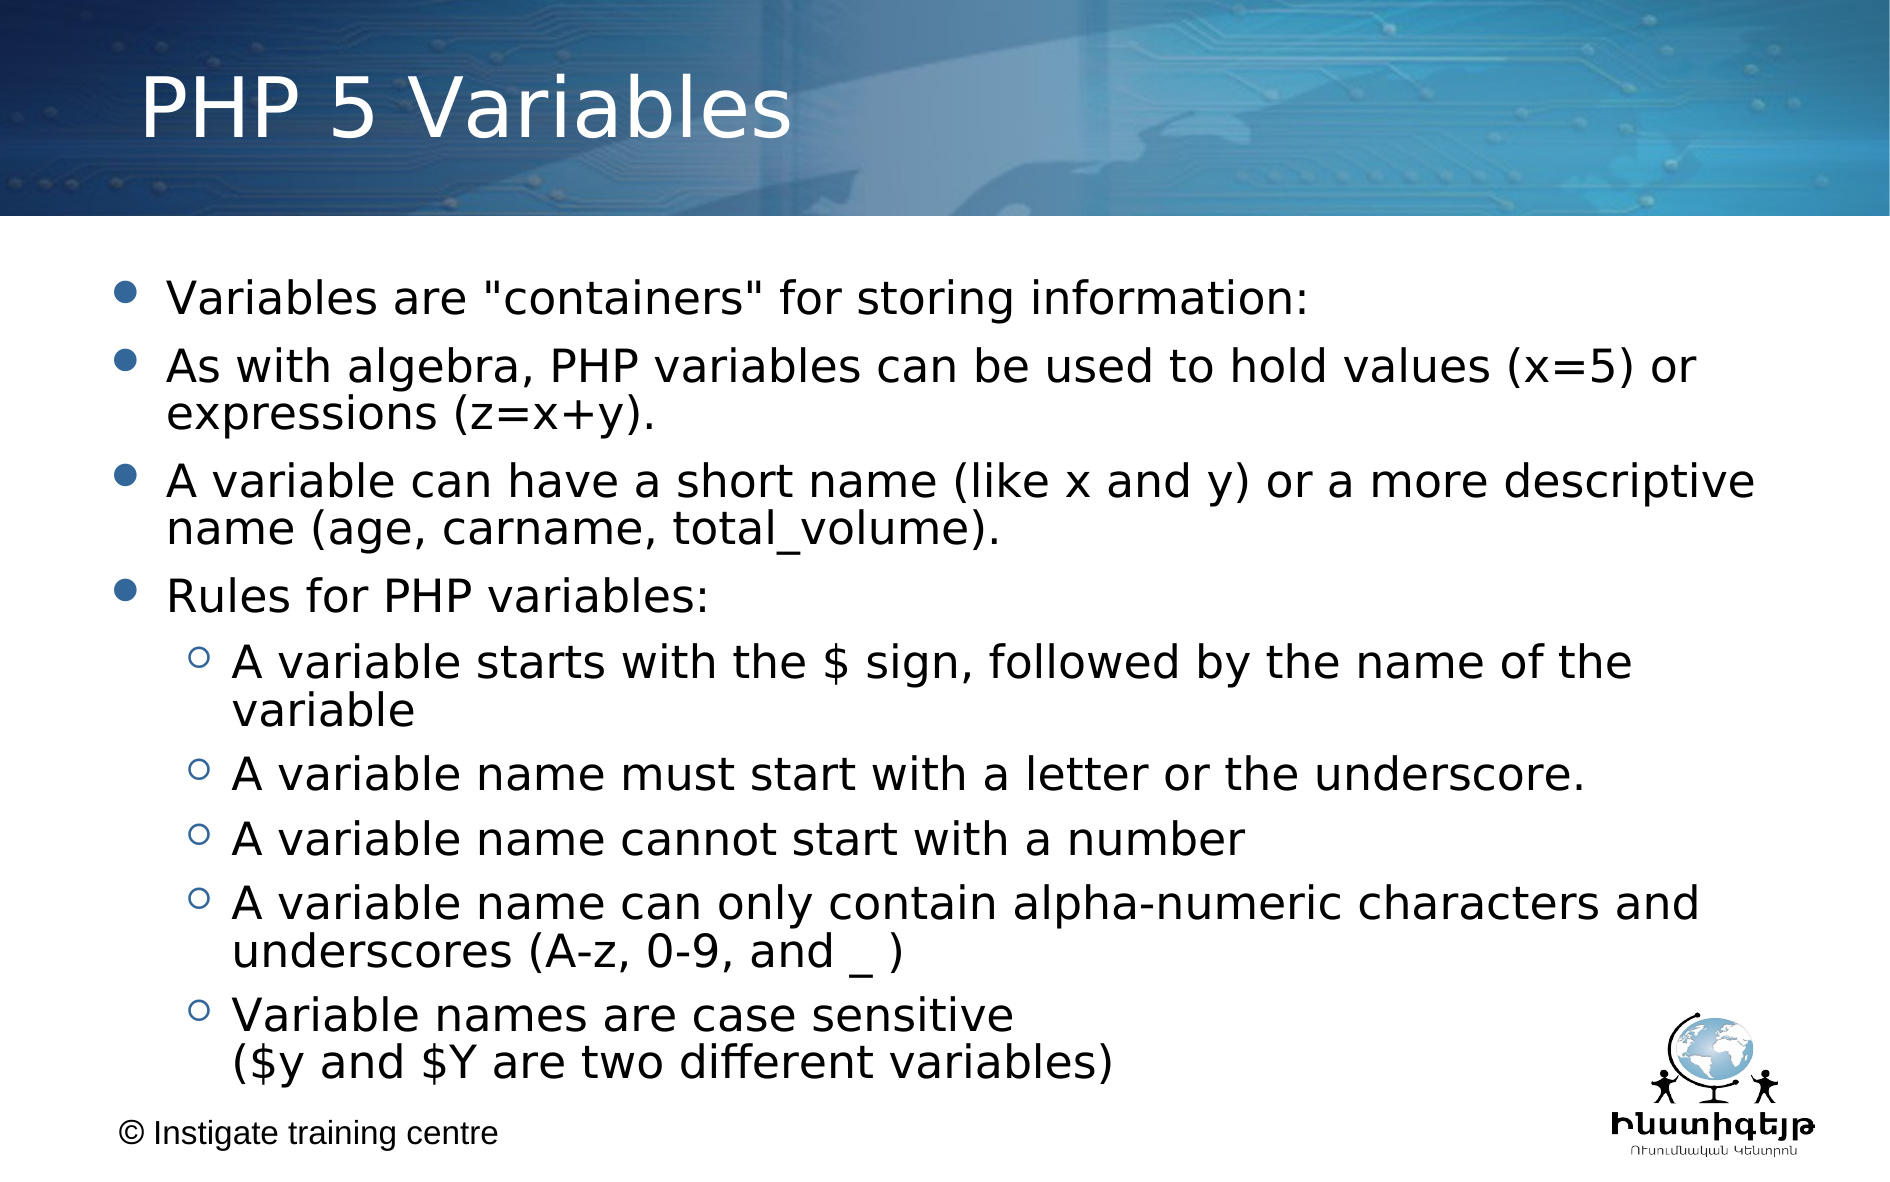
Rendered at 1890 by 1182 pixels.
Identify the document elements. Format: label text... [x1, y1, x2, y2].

picture [1612, 1012, 1815, 1157]
picture [0, 0, 1890, 216]
list Variables are "containers" for storing information: As with algebra, PHP variables can be used to hold values (x=5) or expressions (z=x+y). A variable can have a short name (like x and y) or a more descriptive name (age, carname, total_volume). Rules for PHP variables: A variable starts with the $ sign, followed by the name of the variable A variable name must start with a letter or the underscore. A variable name cannot start with a number A variable name can only contain alpha-numeric characters and underscores (A-z, 0-9, and _ ) Variable names are case sensitive ($y and $Y are two different variables) [110, 276, 1801, 306]
